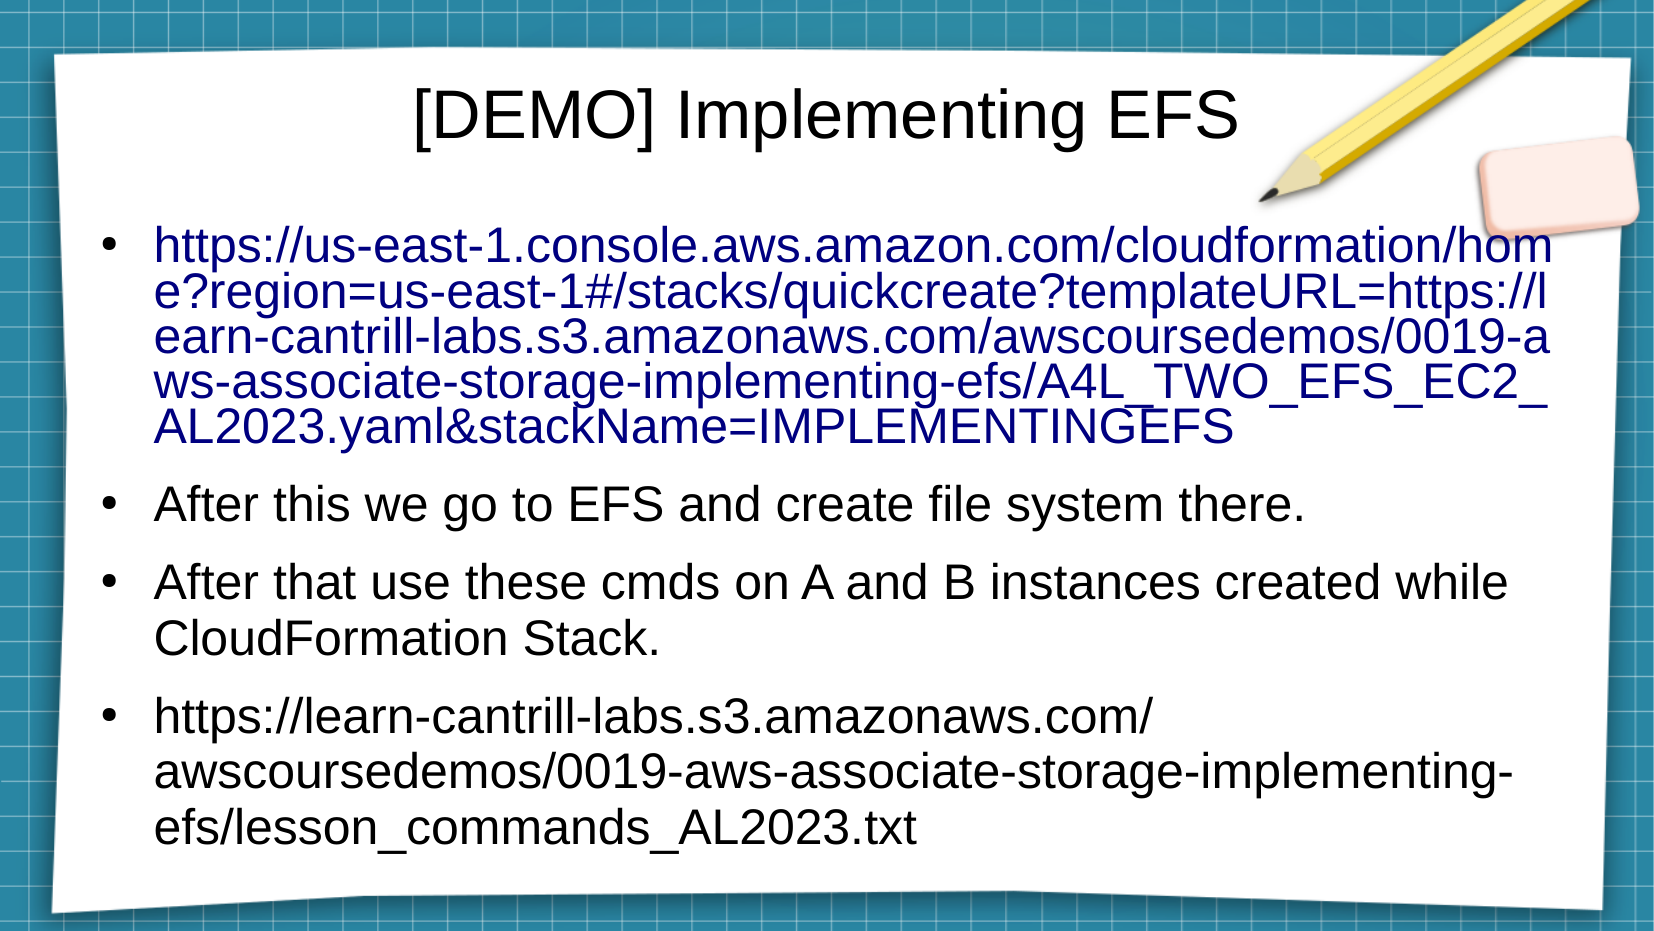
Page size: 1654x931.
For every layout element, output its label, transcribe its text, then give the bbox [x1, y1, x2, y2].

list https://us-east-1.console.aws.amazon.com/cloudformation/home?region=us-east-1#/stacks/quickcreate?templateURL=https://learn-cantrill-labs.s3.amazonaws.com/awscoursedemos/0019-aws-associate-storage-implementing-efs/A4L_TWO_EFS_EC2_AL2023.yaml&stackName=IMPLEMENTINGEFS After this we go to EFS and create file system there. After that use these cmds on A and B instances created while CloudFormation Stack. https://learn-cantrill-labs.s3.amazonaws.com/awscoursedemos/0019-aws-associate-storage-implementing-efs/lesson_commands_AL2023.txt [82, 217, 1571, 758]
picture [0, 0, 1654, 931]
title [DEMO] Implementing EFS [82, 37, 1571, 193]
